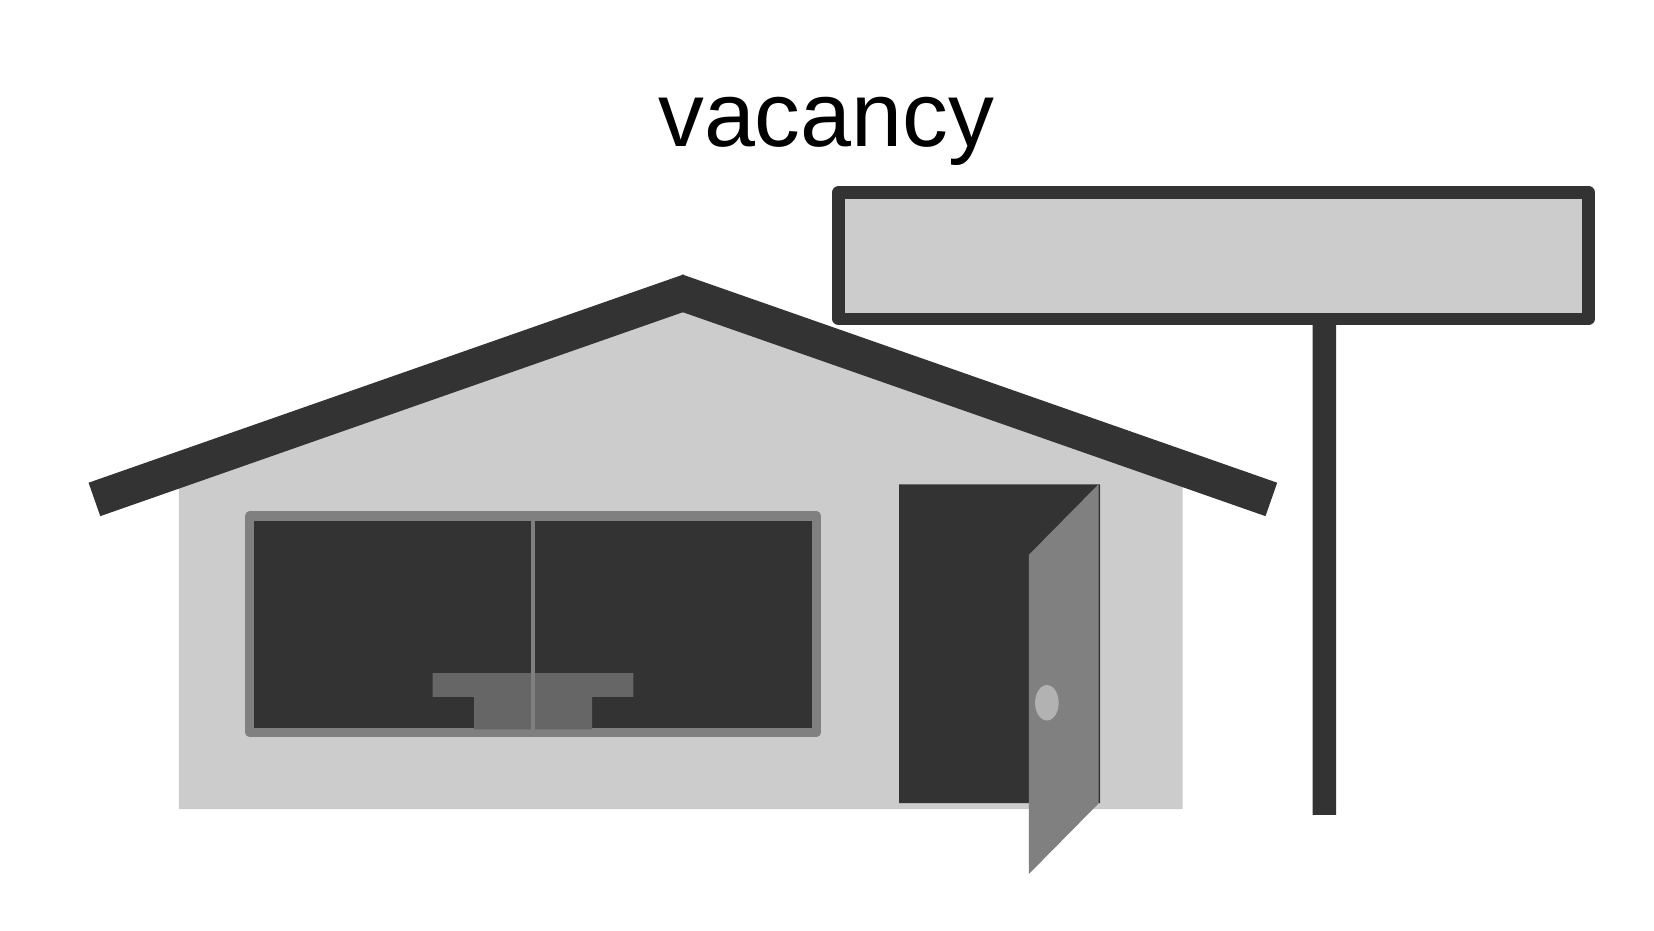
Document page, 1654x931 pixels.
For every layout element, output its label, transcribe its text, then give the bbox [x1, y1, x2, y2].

text_box [838, 192, 1589, 815]
text_box [88, 274, 1278, 875]
title vacancy [82, 37, 1571, 193]
